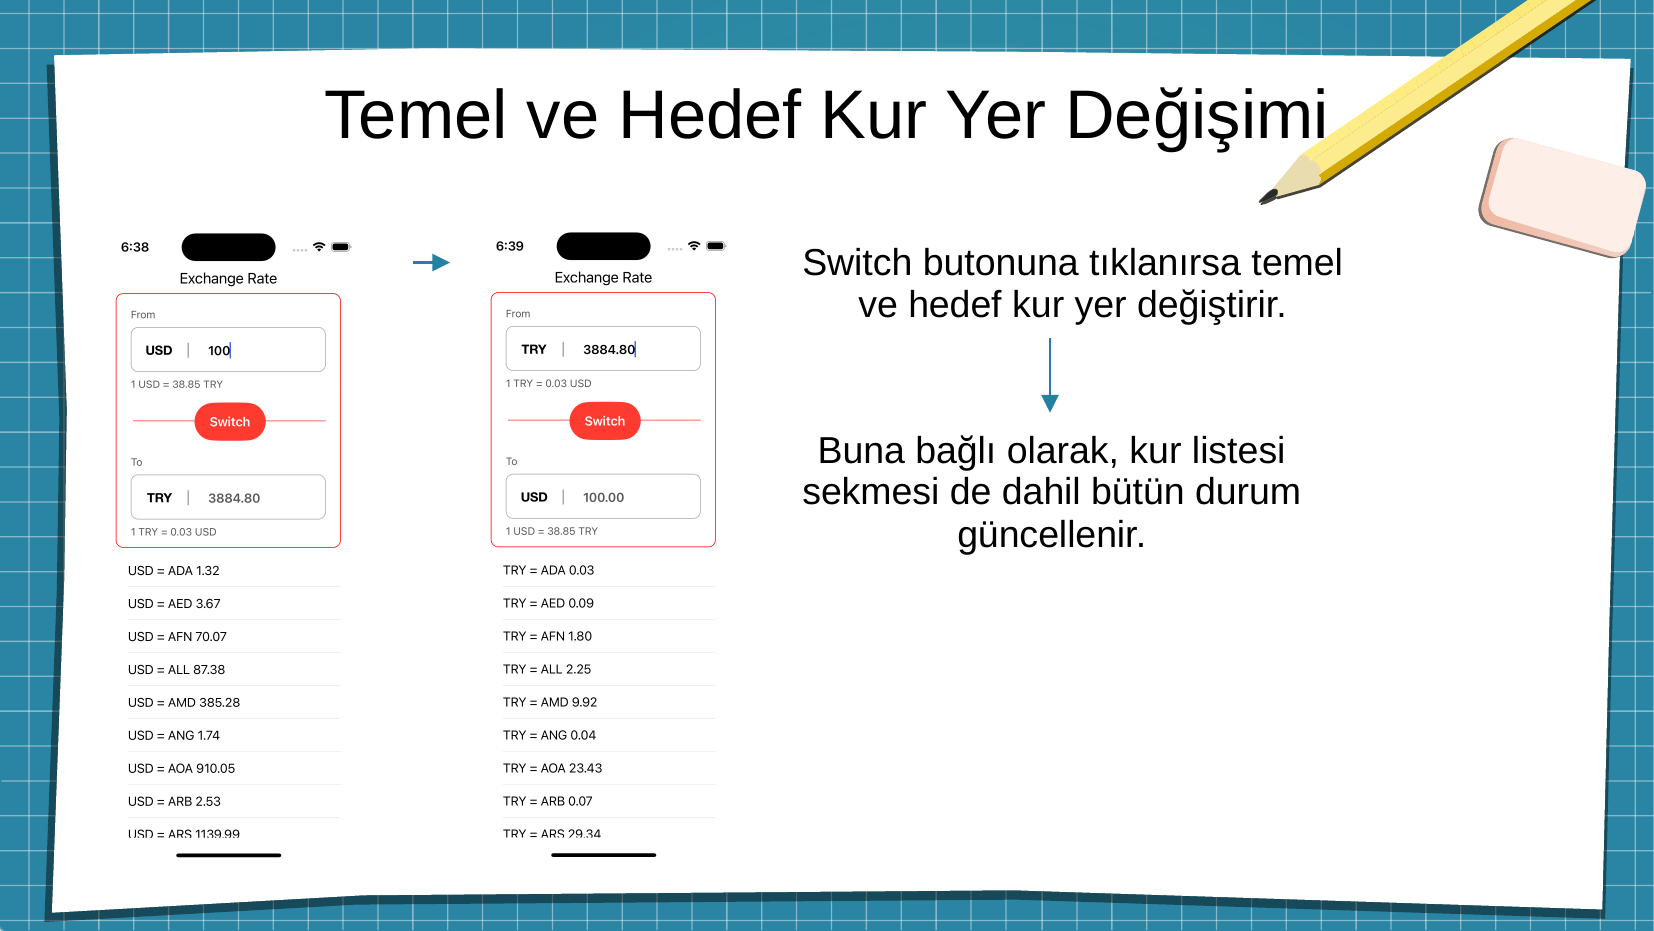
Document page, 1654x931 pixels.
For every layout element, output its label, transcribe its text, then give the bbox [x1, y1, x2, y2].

text_box Buna bağlı olarak, kur listesi sekmesi de dahil bütün durum güncellenir. [787, 421, 1388, 563]
title Temel ve Hedef Kur Yer Değişimi [82, 37, 1571, 193]
picture [81, 225, 376, 863]
picture [456, 224, 751, 863]
text_box Switch butonuna tıklanırsa temel ve hedef kur yer değiştirir. [787, 234, 1388, 338]
